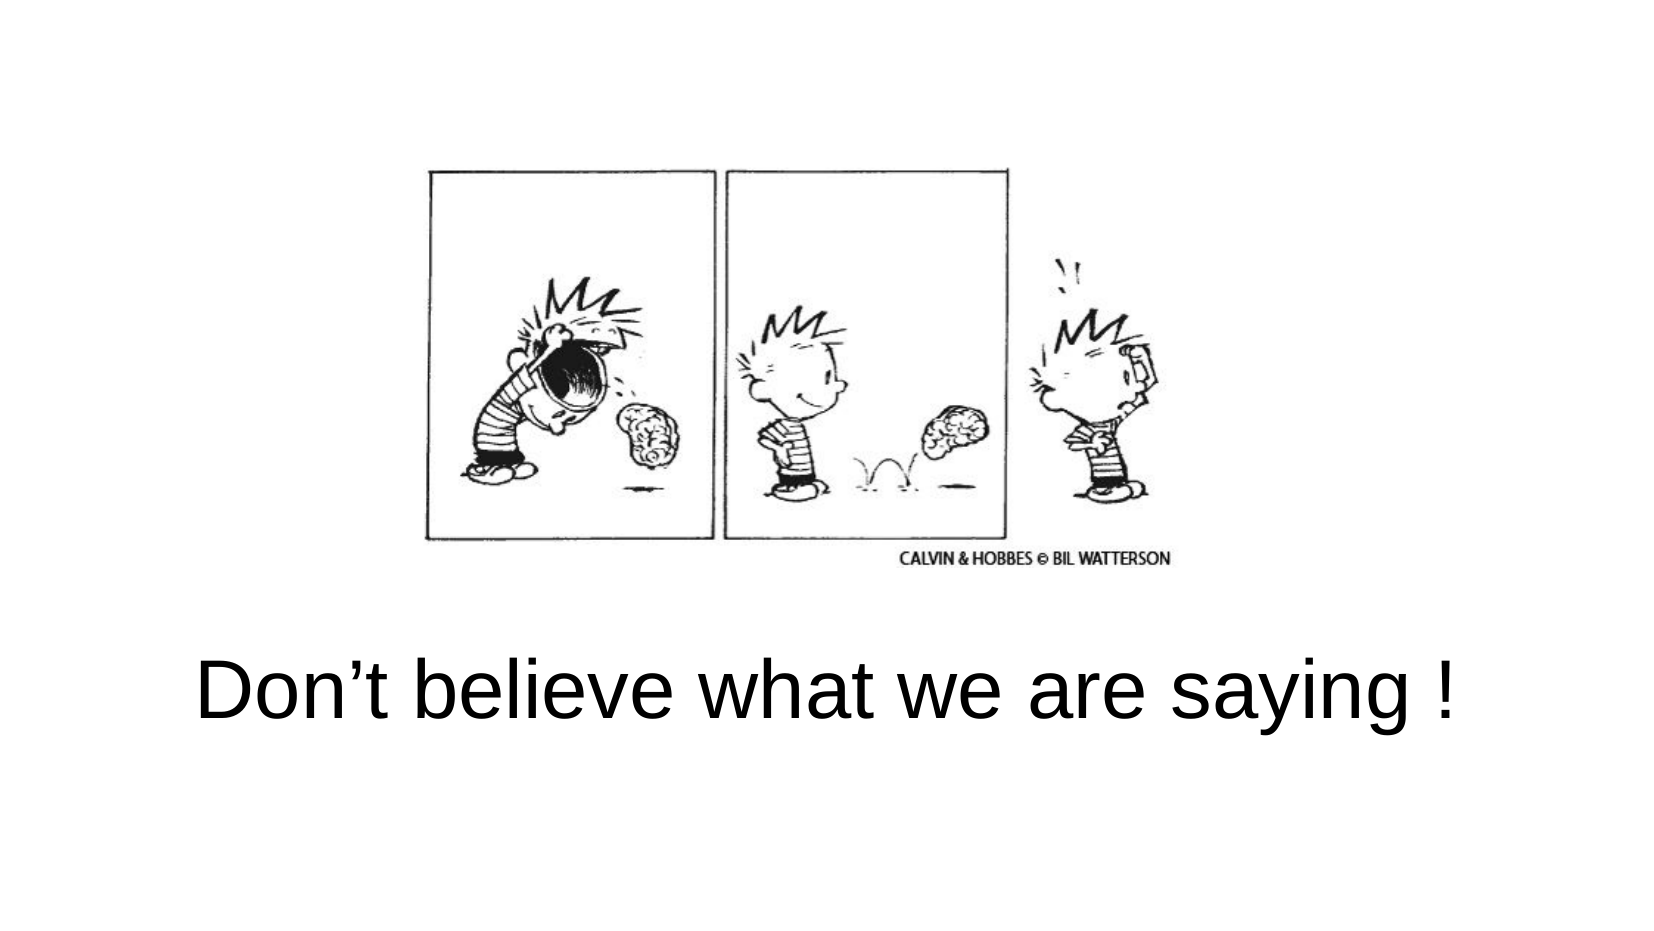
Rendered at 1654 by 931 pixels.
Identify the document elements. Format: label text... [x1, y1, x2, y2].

picture [400, 156, 1302, 568]
subtitle Don’t believe what we are saying ! [82, 555, 1571, 826]
